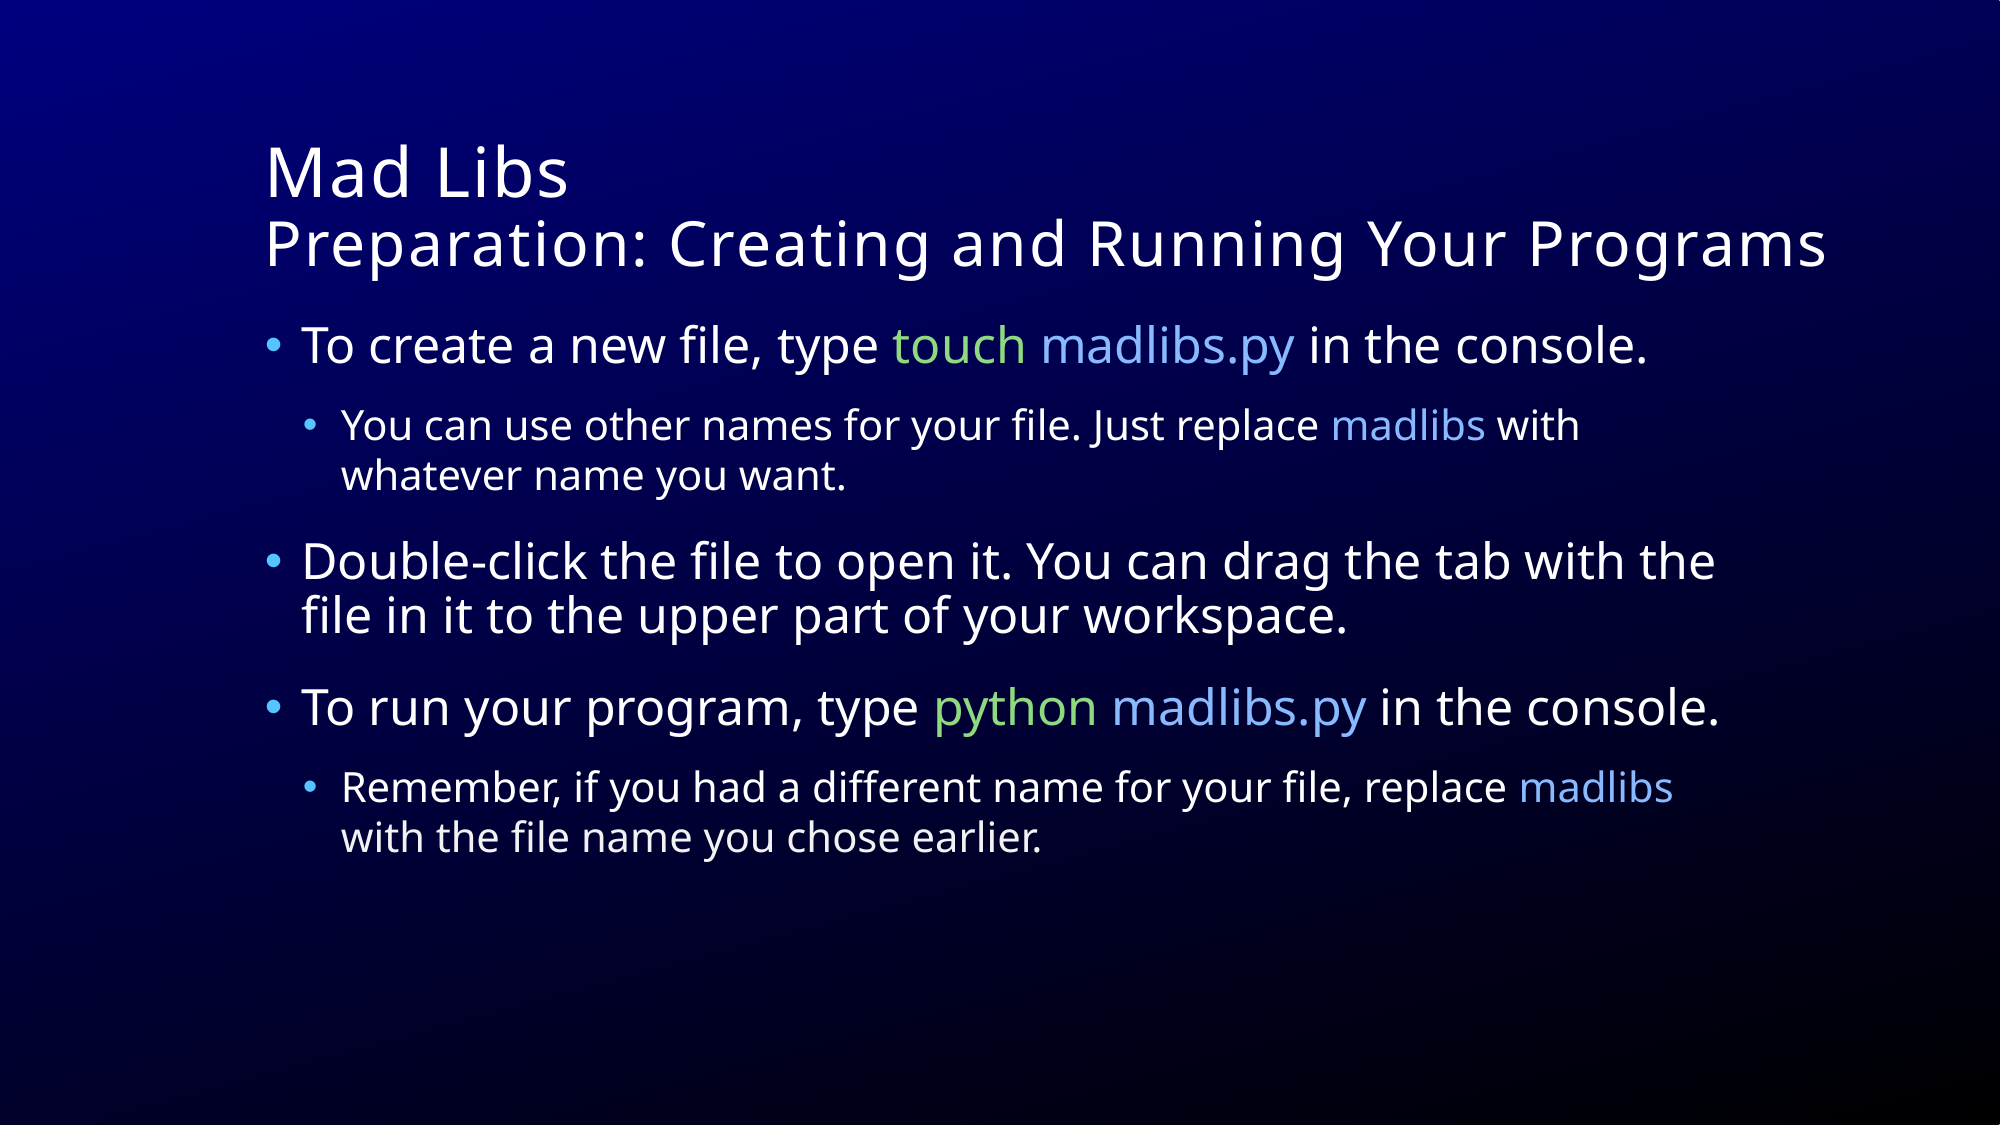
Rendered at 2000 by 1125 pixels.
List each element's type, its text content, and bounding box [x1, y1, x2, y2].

title Mad Libs Preparation: Creating and Running Your Programs [249, 62, 1850, 288]
list To create a new file, type touch madlibs.py in the console. You can use other names for your file. Just replace madlibs with whatever name you want. Double-click the file to open it. You can drag the tab with the file in it to the upper part of your workspace. To run your program, type python madlibs.py in the console. Remember, if you had a different name for your file, replace madlibs with the file name you chose earlier. [249, 312, 1749, 988]
